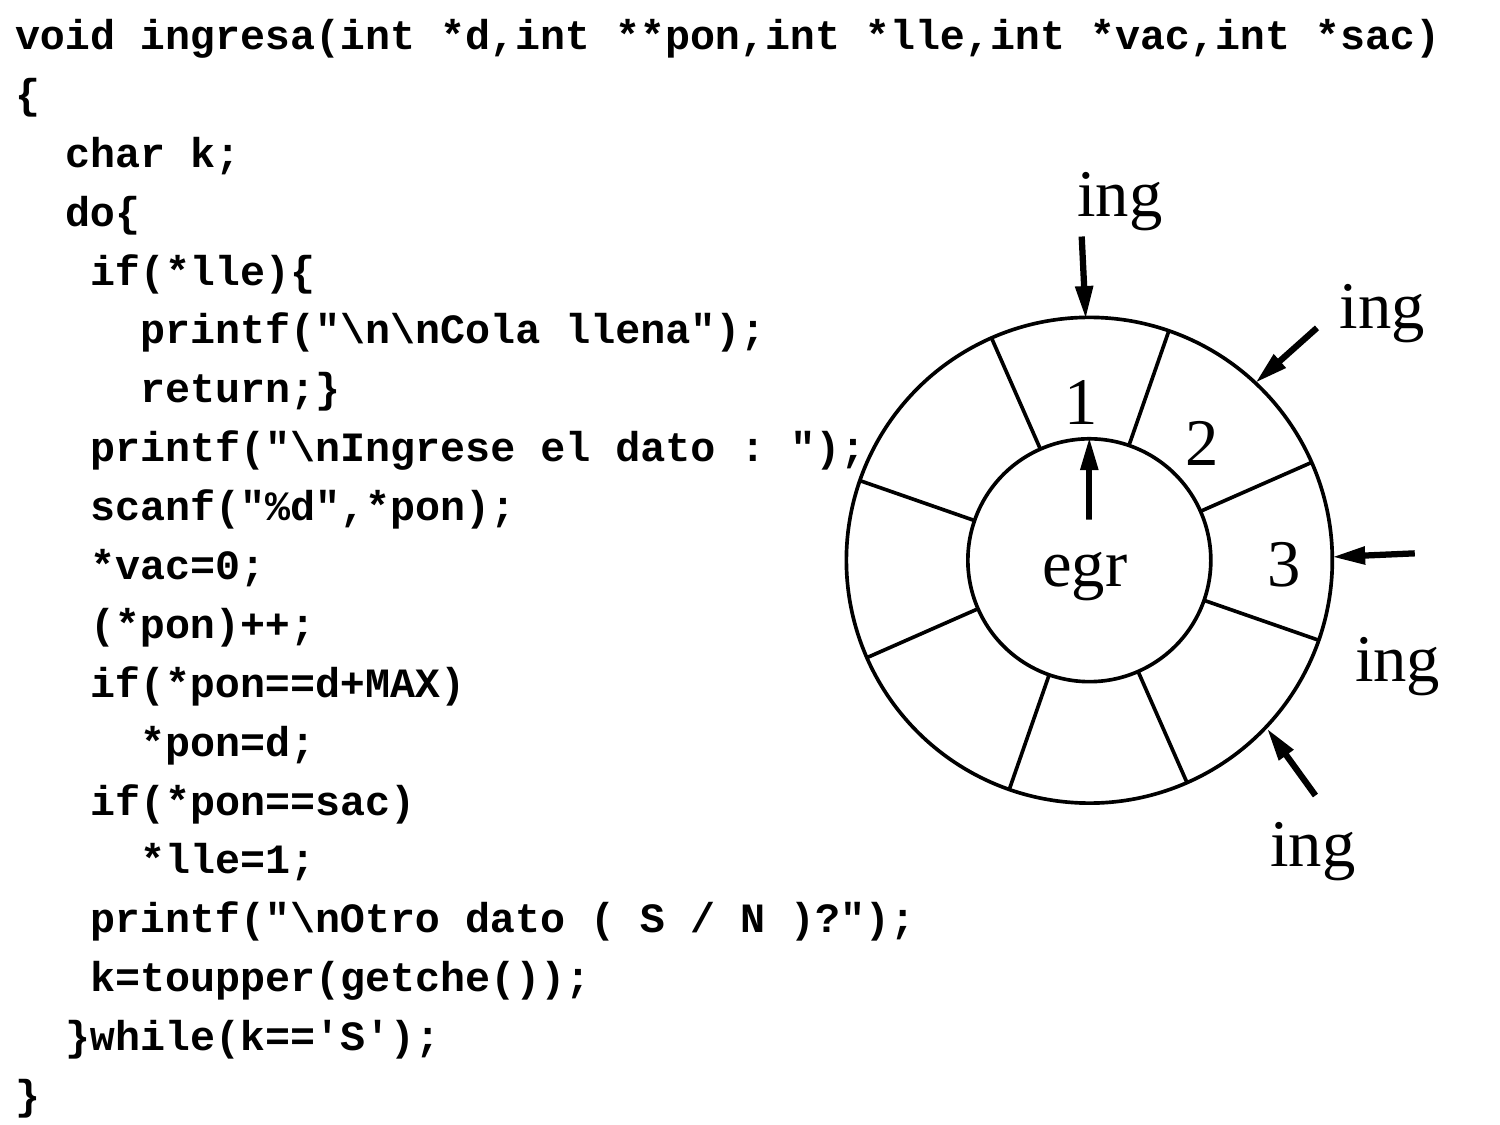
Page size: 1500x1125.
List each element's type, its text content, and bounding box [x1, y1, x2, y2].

text_box [846, 483, 978, 656]
text_box ing [1332, 837, 1345, 853]
text_box ing [1416, 652, 1429, 668]
text_box } [0, 1059, 55, 1125]
text_box 3 [1251, 519, 1317, 586]
text_box egr [1039, 519, 1131, 601]
text_box if(*pon==sac) [0, 765, 430, 831]
text_box [867, 610, 1047, 789]
text_box [1140, 603, 1319, 782]
text_box [860, 339, 1039, 518]
text_box void ingresa(int *d,int **pon,int *lle,int *vac,int *sac) [0, 0, 1455, 66]
text_box *lle=1; [0, 824, 330, 883]
text_box if(*lle){ [0, 235, 330, 301]
text_box printf("\n\nCola llena"); [0, 294, 780, 360]
text_box scanf("%d",*pon); [0, 470, 530, 537]
text_box do{ [0, 176, 155, 235]
text_box [1131, 331, 1311, 509]
text_box 1 [1048, 357, 1115, 424]
text_box [1201, 465, 1333, 638]
text_box if(*pon==d+MAX) [0, 647, 480, 714]
text_box ing [1321, 261, 1444, 343]
text_box *pon=d; [0, 706, 330, 765]
text_box }while(k=='S'); [0, 1000, 455, 1067]
text_box { [0, 59, 55, 117]
text_box k=toupper(getche()); [0, 942, 605, 1008]
text_box printf("\nOtro dato ( S / N )?"); [0, 883, 930, 949]
text_box ing [1251, 798, 1375, 880]
text_box 2 [1169, 398, 1235, 464]
text_box [994, 317, 1167, 449]
text_box return;} [0, 353, 355, 412]
text_box ing [1058, 148, 1182, 231]
text_box [1012, 672, 1185, 804]
text_box ing [1413, 681, 1433, 693]
text_box *vac=0; [0, 529, 280, 588]
text_box printf("\nIngrese el dato : "); [0, 412, 880, 478]
text_box (*pon)++; [0, 588, 330, 647]
text_box char k; [0, 117, 255, 184]
text_box ing [1329, 866, 1349, 878]
text_box ing [1336, 613, 1459, 695]
